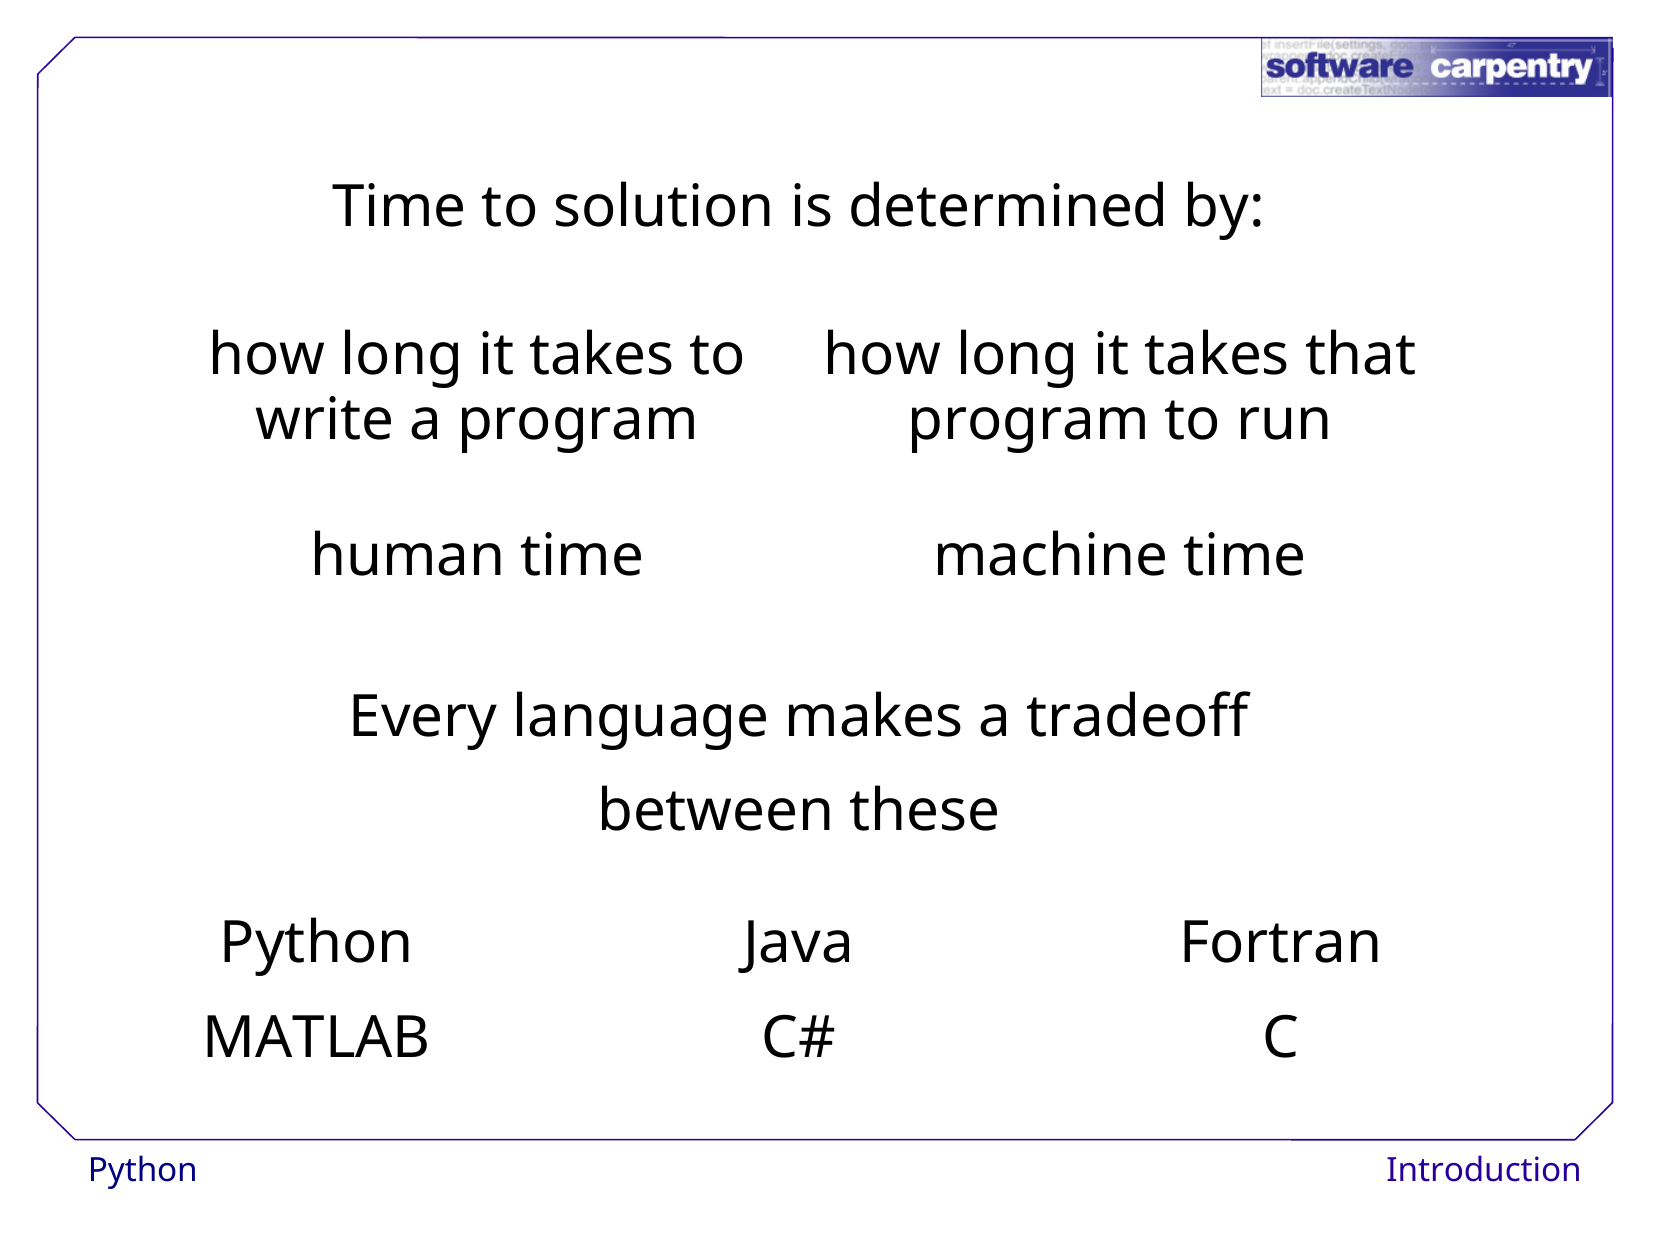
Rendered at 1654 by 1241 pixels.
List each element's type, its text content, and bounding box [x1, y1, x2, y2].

table_cell Every language makes a tradeoff between these [156, 676, 1441, 903]
table_cell how long it takes to write a program [156, 315, 799, 516]
table_cell Java C# [477, 903, 1120, 1078]
table_cell Python MATLAB [156, 903, 477, 1078]
table_cell machine time [799, 516, 1441, 676]
table_cell how long it takes that program to run [799, 315, 1441, 516]
table_header Time to solution is determined by: [156, 166, 1441, 315]
table_cell Fortran C [1120, 903, 1441, 1078]
picture [1261, 39, 1613, 97]
table_cell human time [156, 516, 799, 676]
